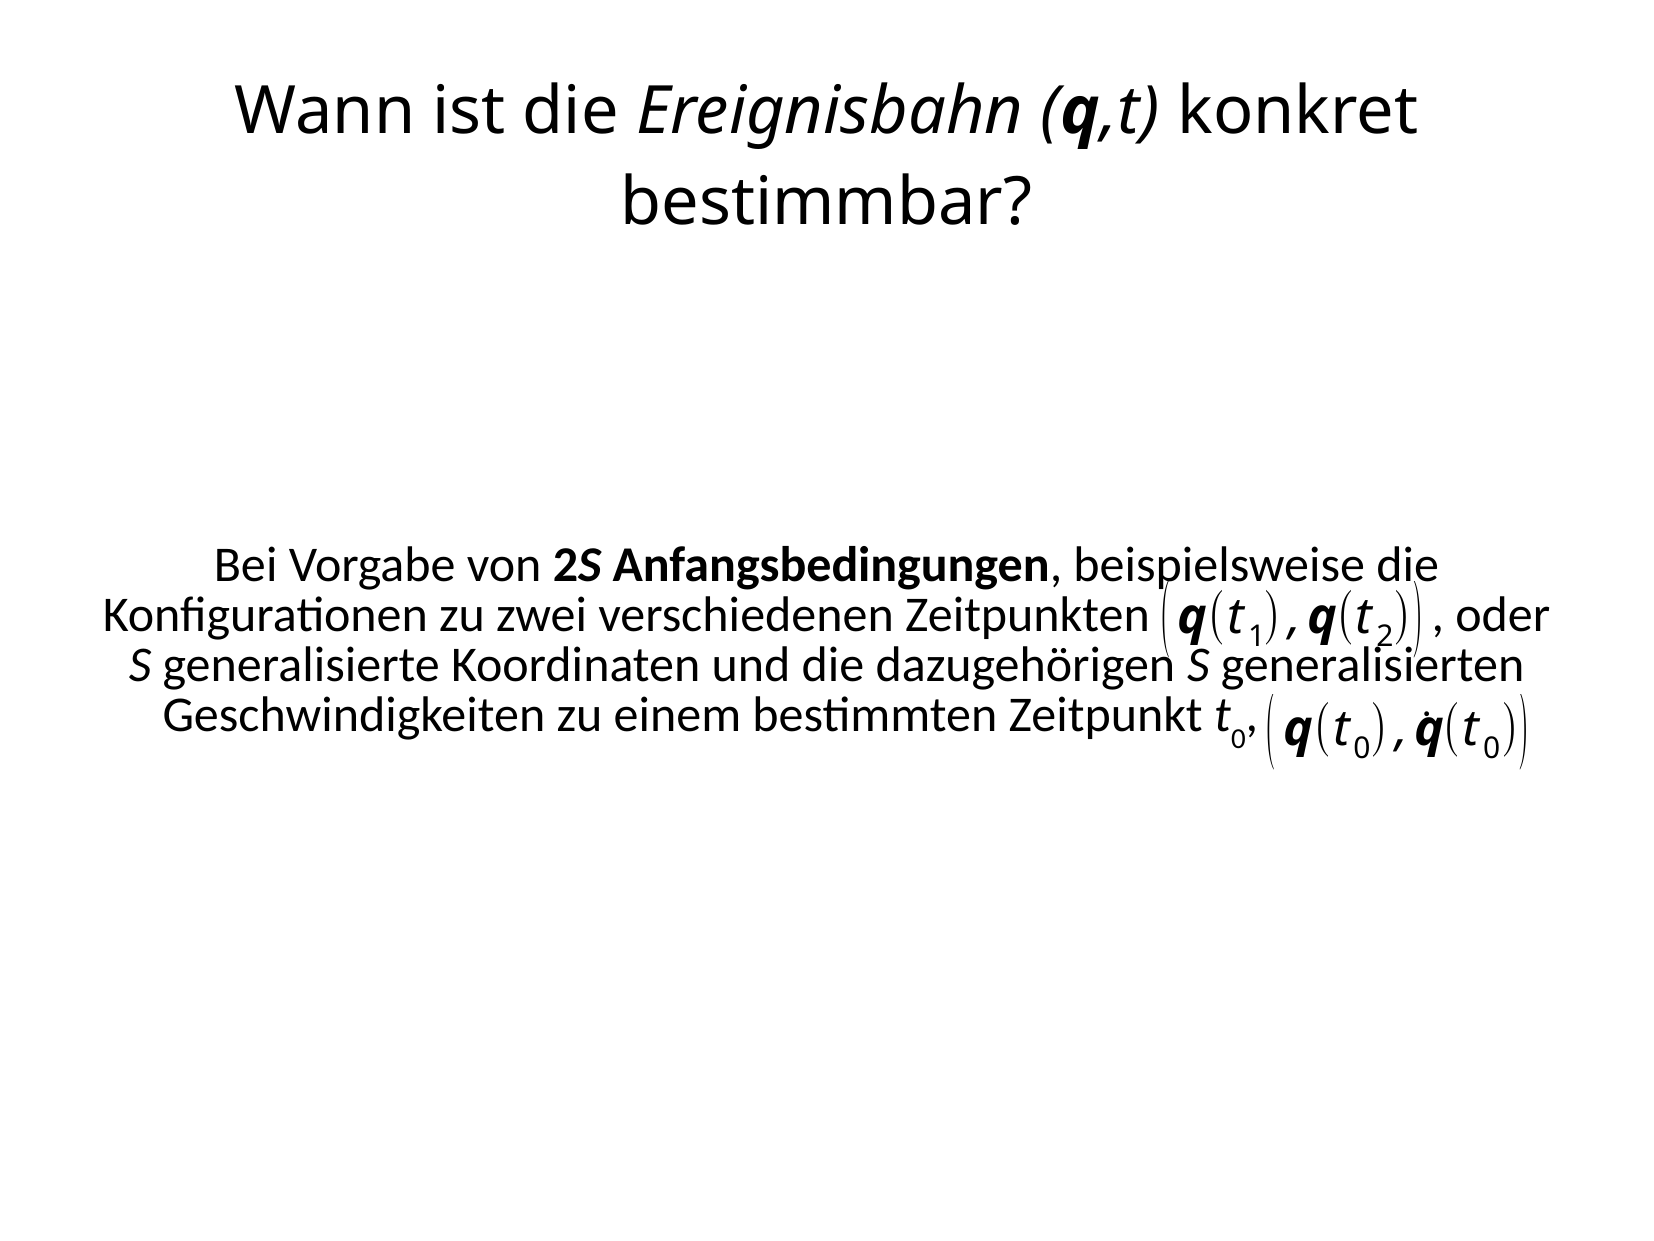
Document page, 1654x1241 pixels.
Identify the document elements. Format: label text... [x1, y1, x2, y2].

chart [1154, 581, 1433, 659]
chart [1259, 694, 1540, 771]
subtitle Bei Vorgabe von 2S Anfangsbedingungen, beispielsweise die Konfigurationen zu zwei verschiedenen Zeitpunkten , oder S generalisierte Koordinaten und die dazugehörigen S generalisierten Geschwindigkeiten zu einem bestimmten Zeitpunkt t0, [82, 290, 1571, 1010]
title Wann ist die Ereignisbahn (q,t) konkret bestimmbar? [82, 49, 1571, 257]
